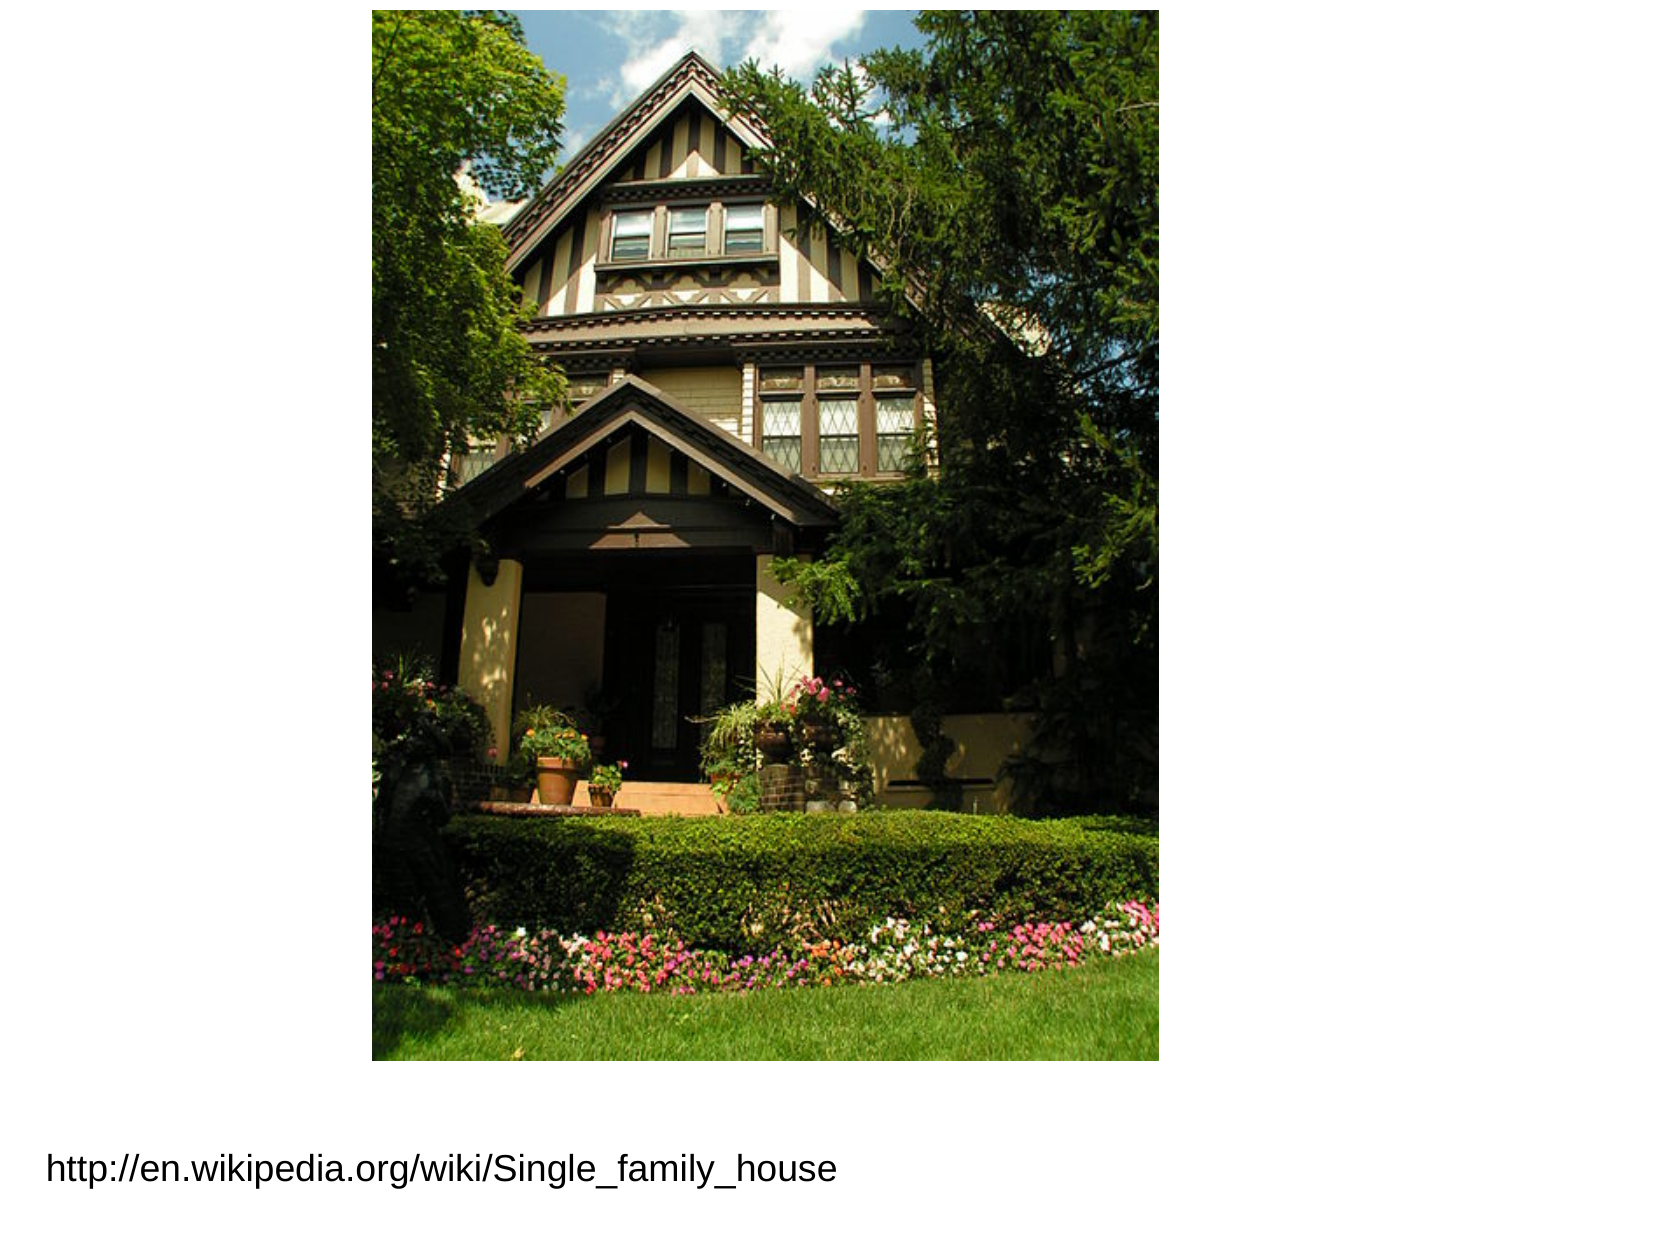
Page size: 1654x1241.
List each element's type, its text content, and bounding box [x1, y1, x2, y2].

picture [372, 10, 1159, 1061]
text_box http://en.wikipedia.org/wiki/Single_family_house [31, 1140, 856, 1197]
